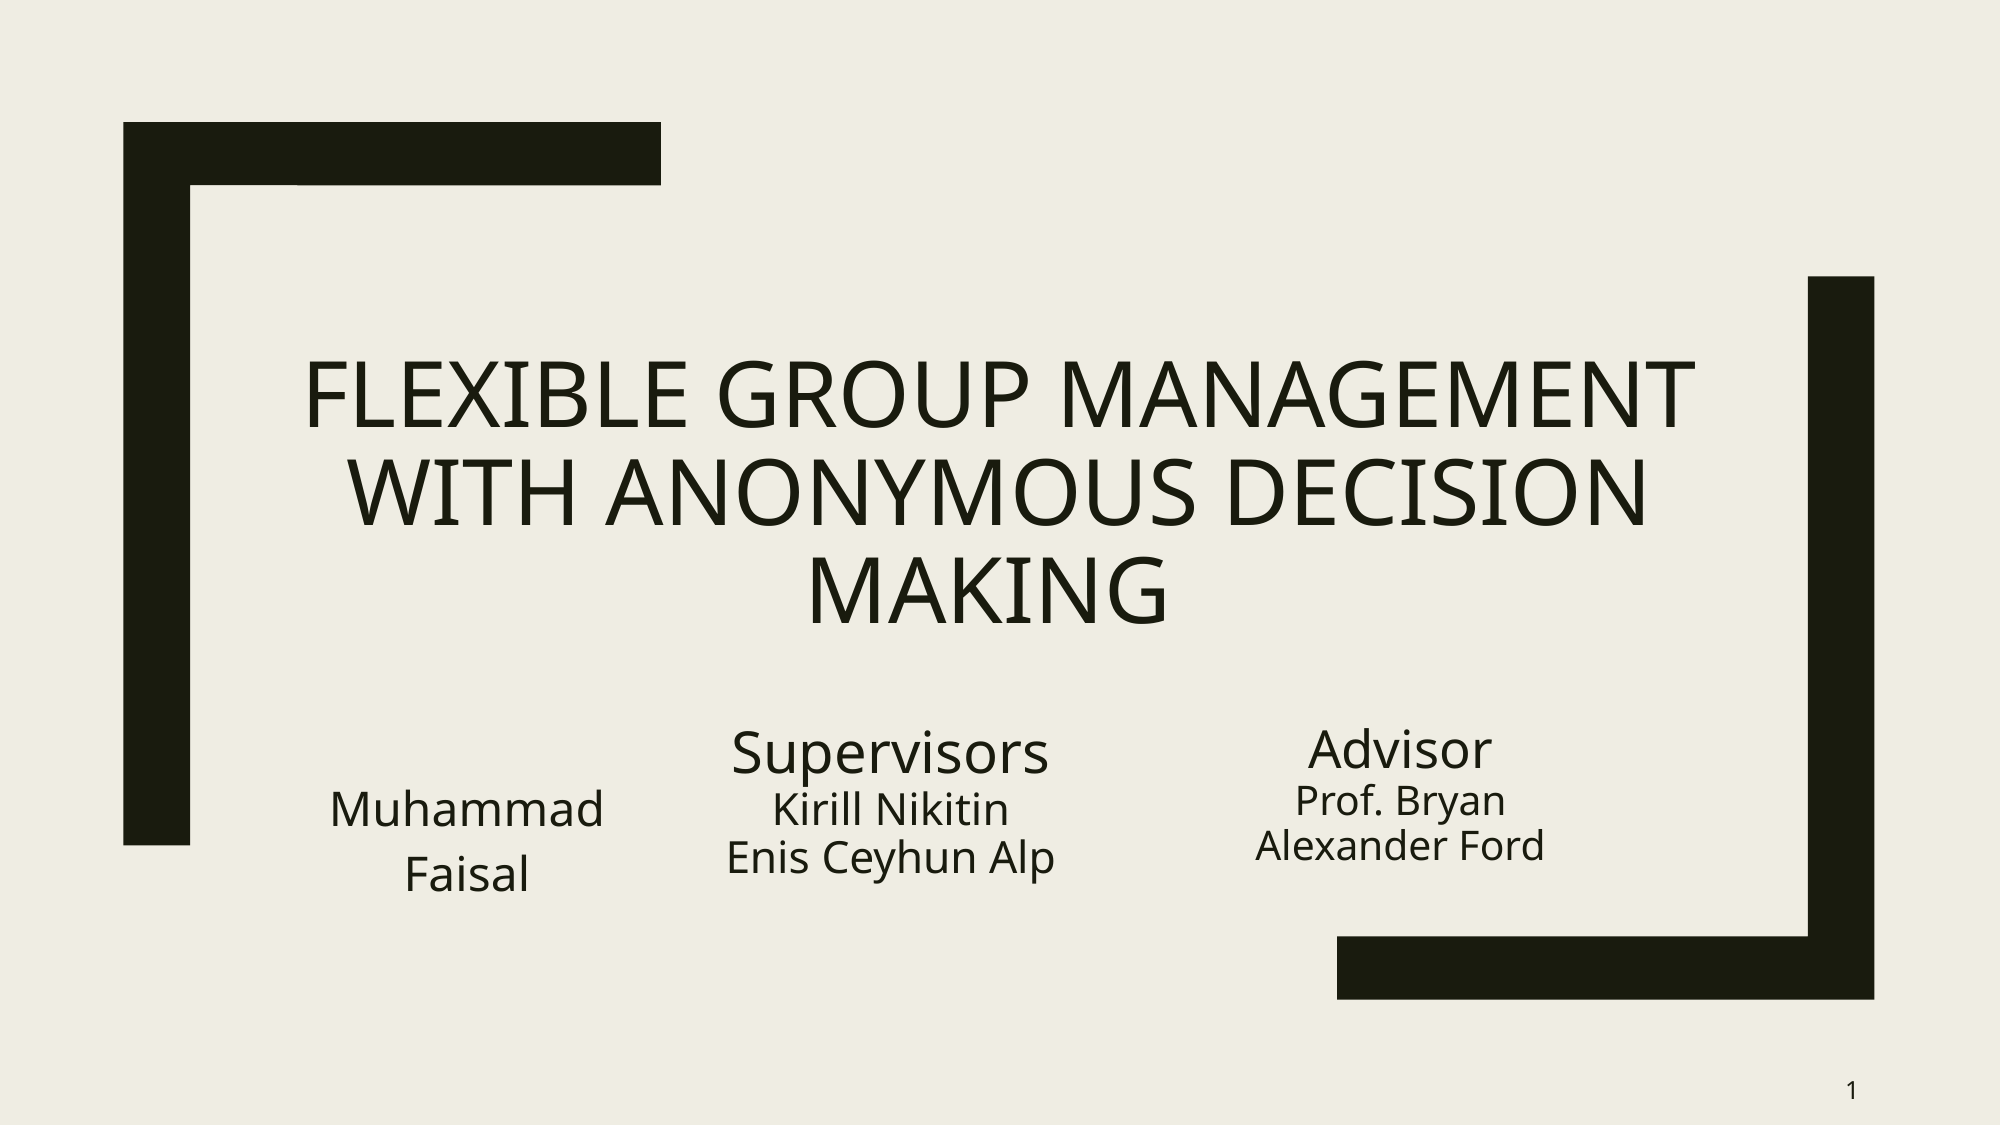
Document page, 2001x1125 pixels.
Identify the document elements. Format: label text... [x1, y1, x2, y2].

subtitle Muhammad Faisal [255, 764, 680, 943]
slide_number <number> [1612, 1058, 1875, 1125]
text_box Advisor Prof. Bryan Alexander Ford [1188, 714, 1613, 893]
text_box Supervisors Kirill Nikitin Enis Ceyhun Alp [679, 714, 1103, 893]
title FLEXIBLE GROUP MANAGEMENT WITH ANONYMOUS DECISION MAKING [217, 283, 1783, 651]
